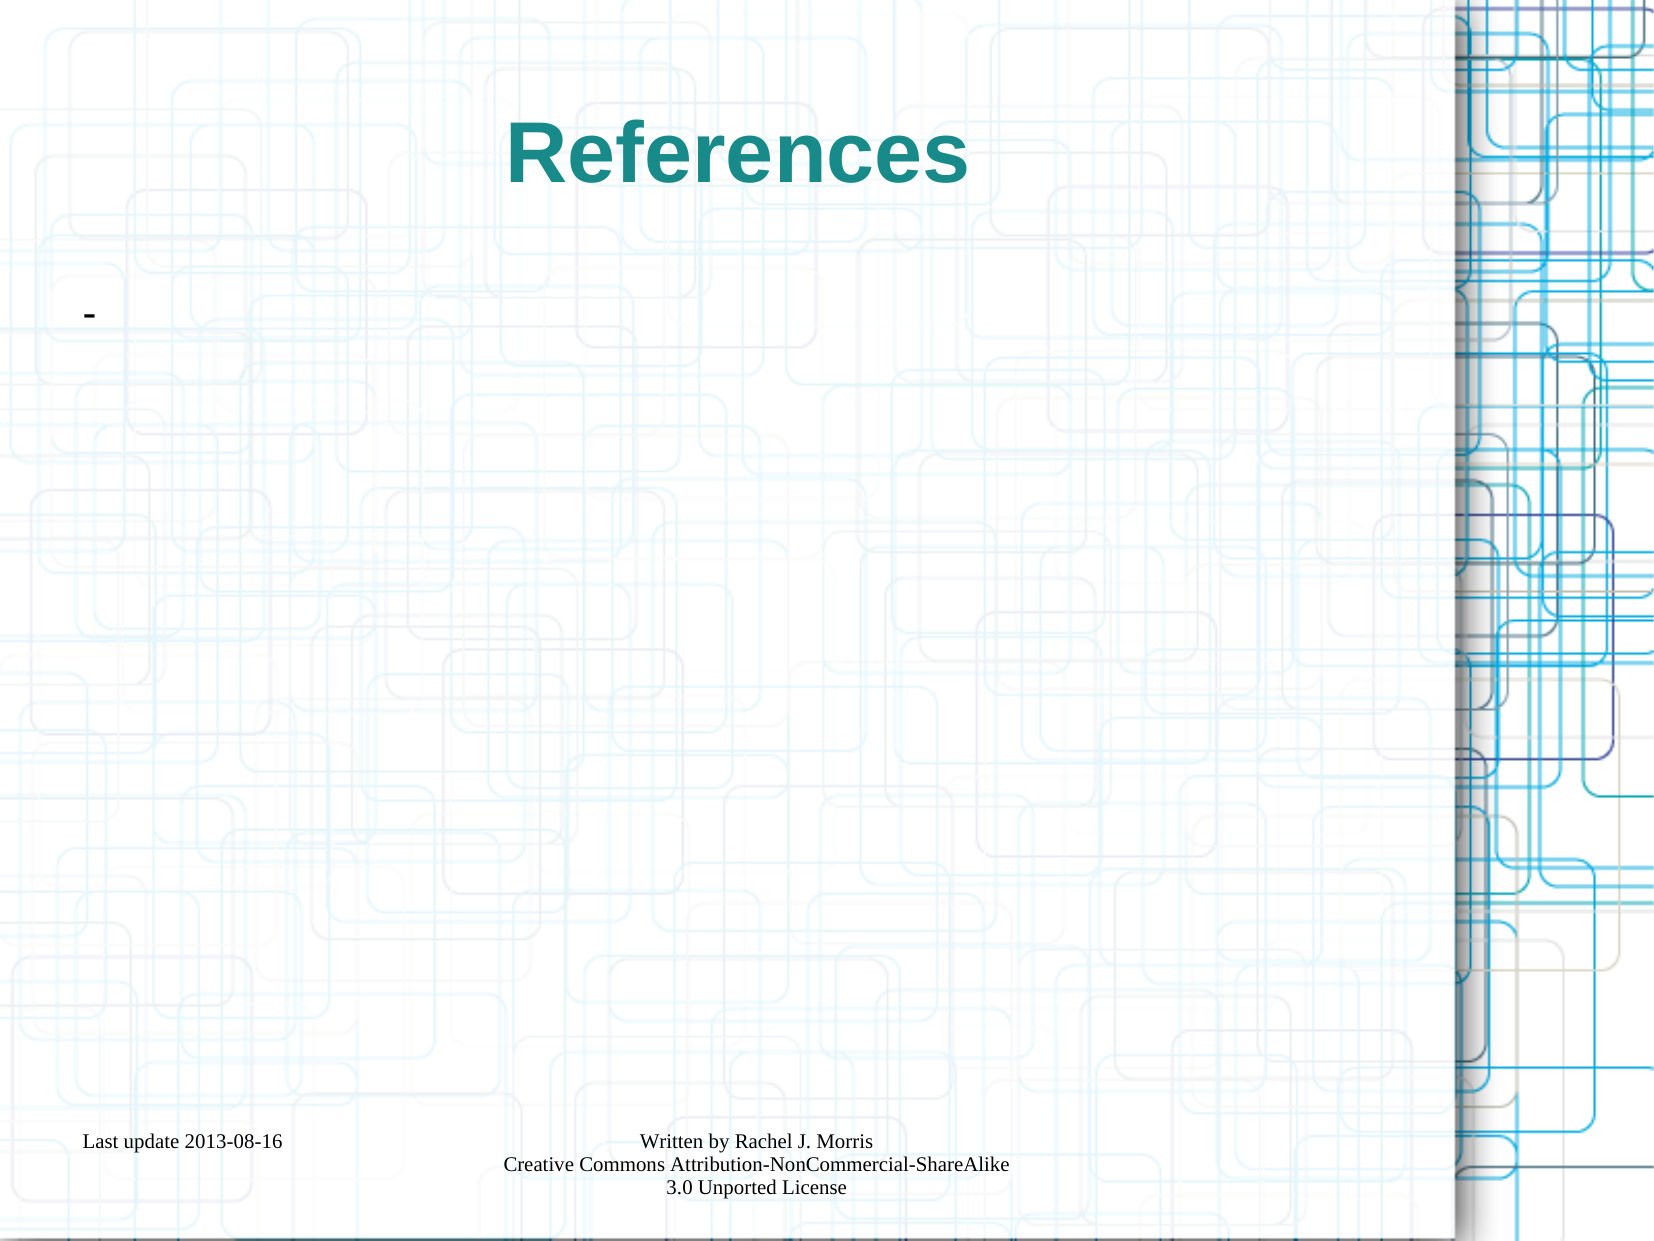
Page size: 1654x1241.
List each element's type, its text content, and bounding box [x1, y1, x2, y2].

picture [0, 0, 1654, 1241]
list - [82, 290, 1418, 1010]
title References [59, 49, 1418, 257]
